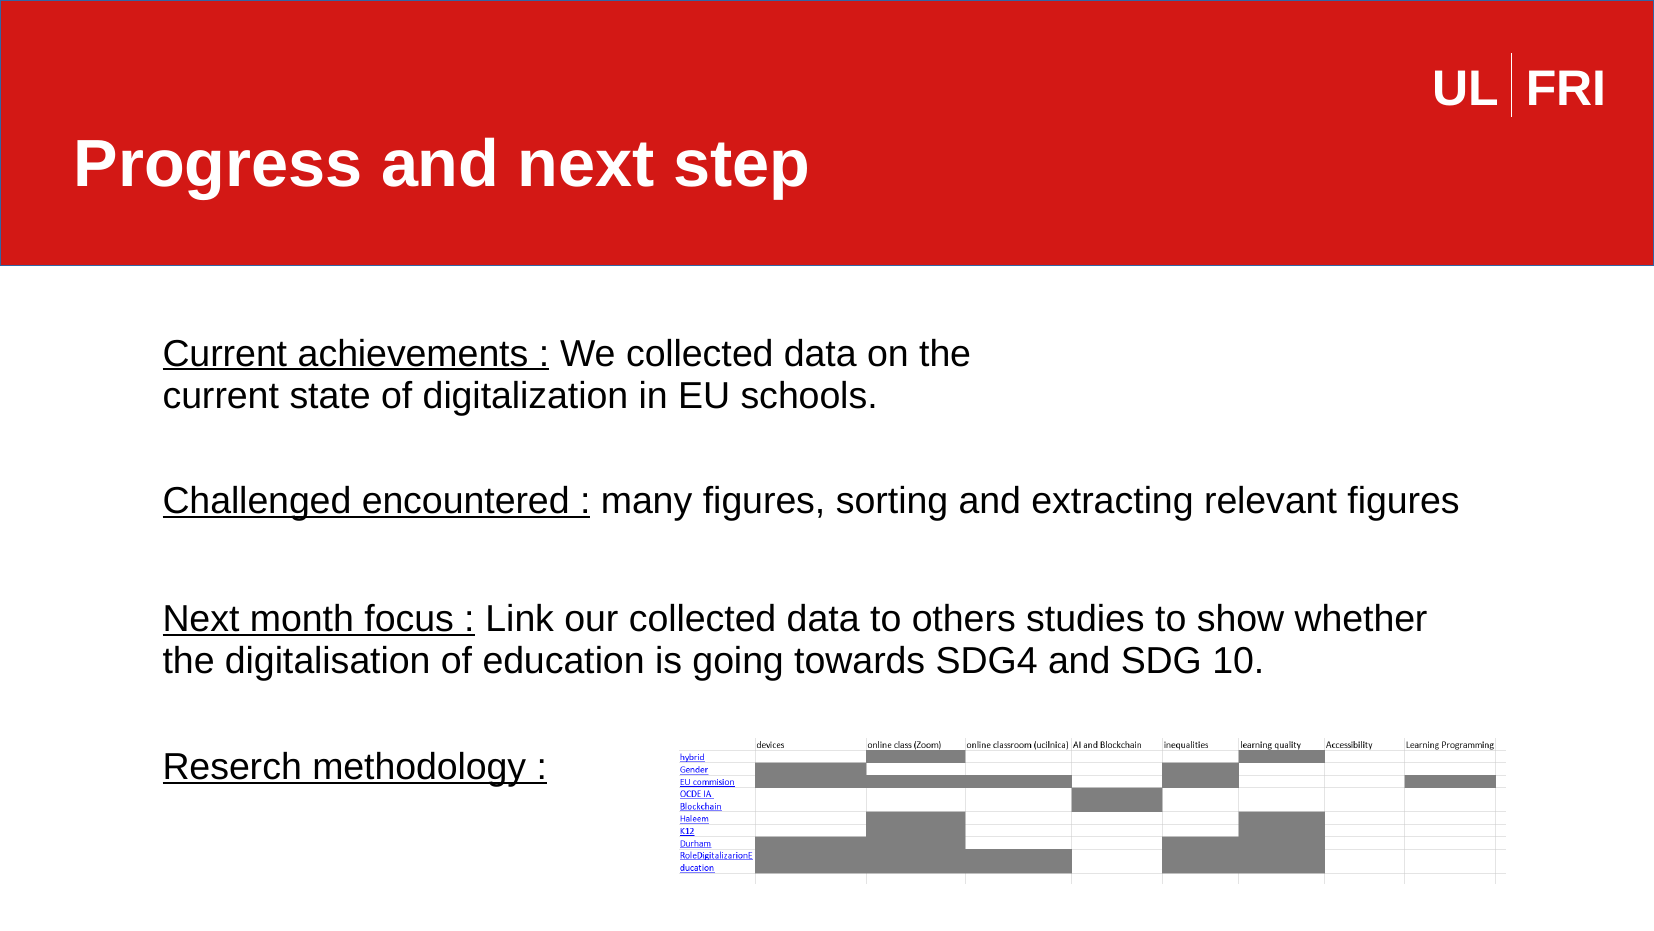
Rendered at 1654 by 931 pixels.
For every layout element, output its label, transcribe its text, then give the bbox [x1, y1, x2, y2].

text_box Challenged encountered : many figures, sorting and extracting relevant figures [147, 472, 1536, 591]
text_box [0, 0, 1654, 266]
text_box Next month focus : Link our collected data to others studies to show whether the digitalisation of education is going towards SDG4 and SDG 10. [147, 590, 1477, 739]
picture [679, 738, 1506, 884]
text_box UL FRI [1417, 53, 1654, 124]
text_box Progress and next step [59, 118, 1063, 217]
text_box Current achievements : We collected data on the current state of digitalization in EU schools. [147, 324, 1093, 472]
text_box Reserch methodology : [147, 738, 591, 798]
